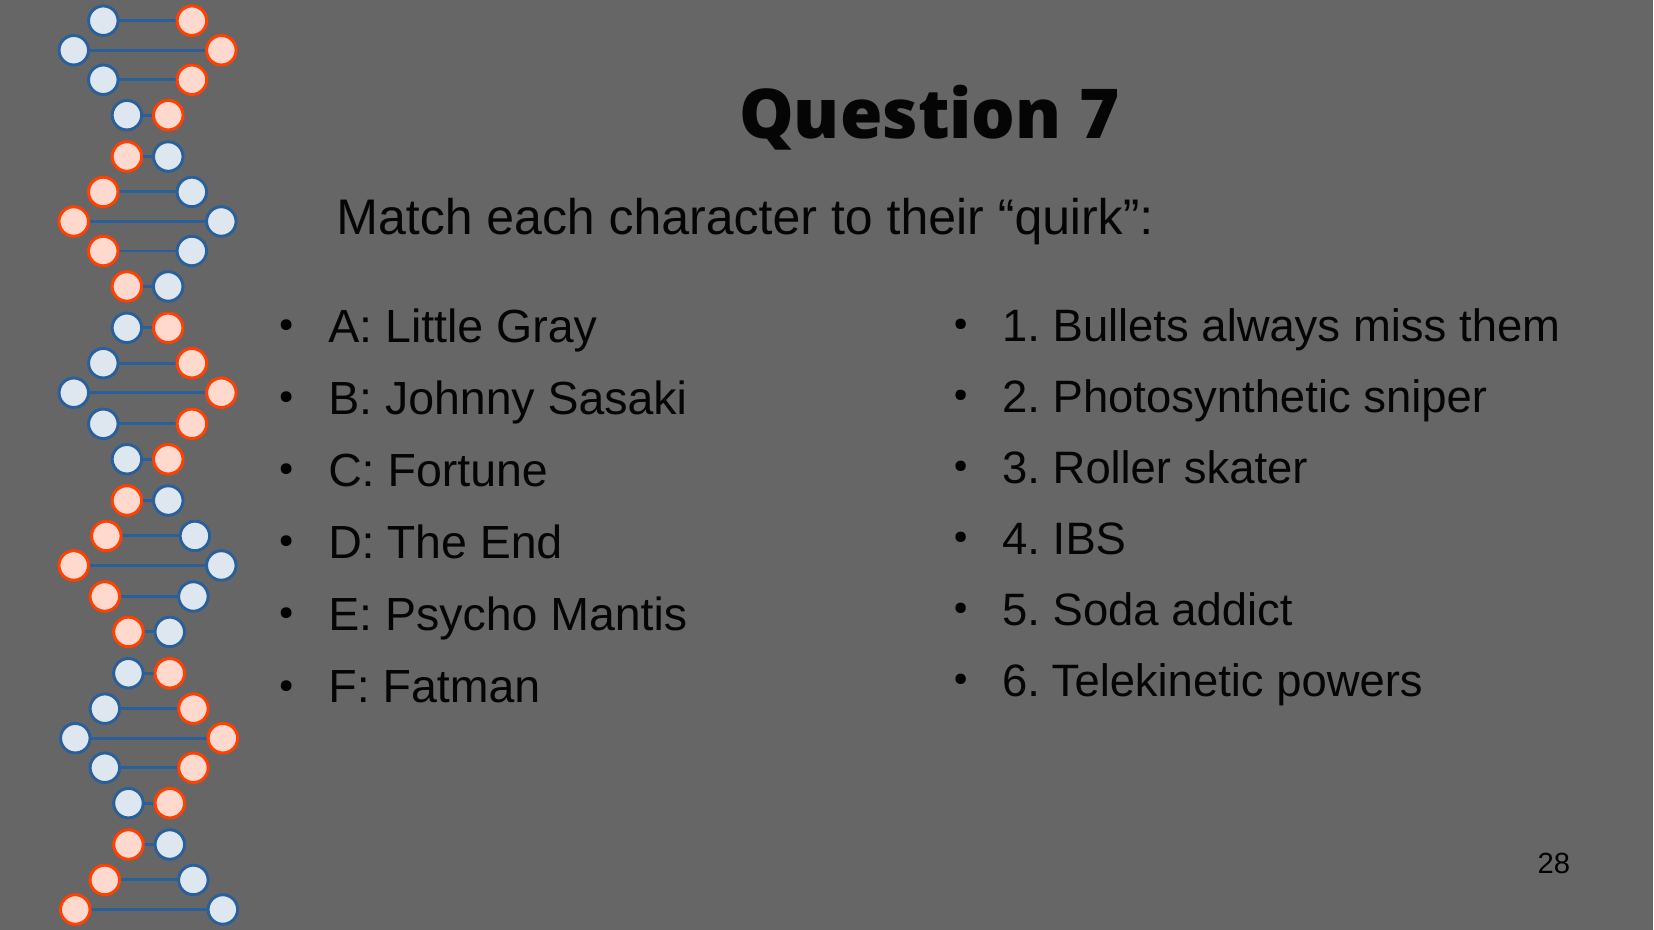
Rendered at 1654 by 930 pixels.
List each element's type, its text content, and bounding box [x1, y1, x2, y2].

list Match each character to their “quirk”: [265, 188, 1594, 263]
list A: Little Gray B: Johnny Sasaki C: Fortune D: The End E: Psycho Mantis F: Fatman [262, 300, 911, 713]
list 1. Bullets always miss them 2. Photosynthetic sniper 3. Roller skater 4. IBS 5. Soda addict 6. Telekinetic powers [937, 300, 1586, 713]
title Question 7 [265, 35, 1594, 188]
